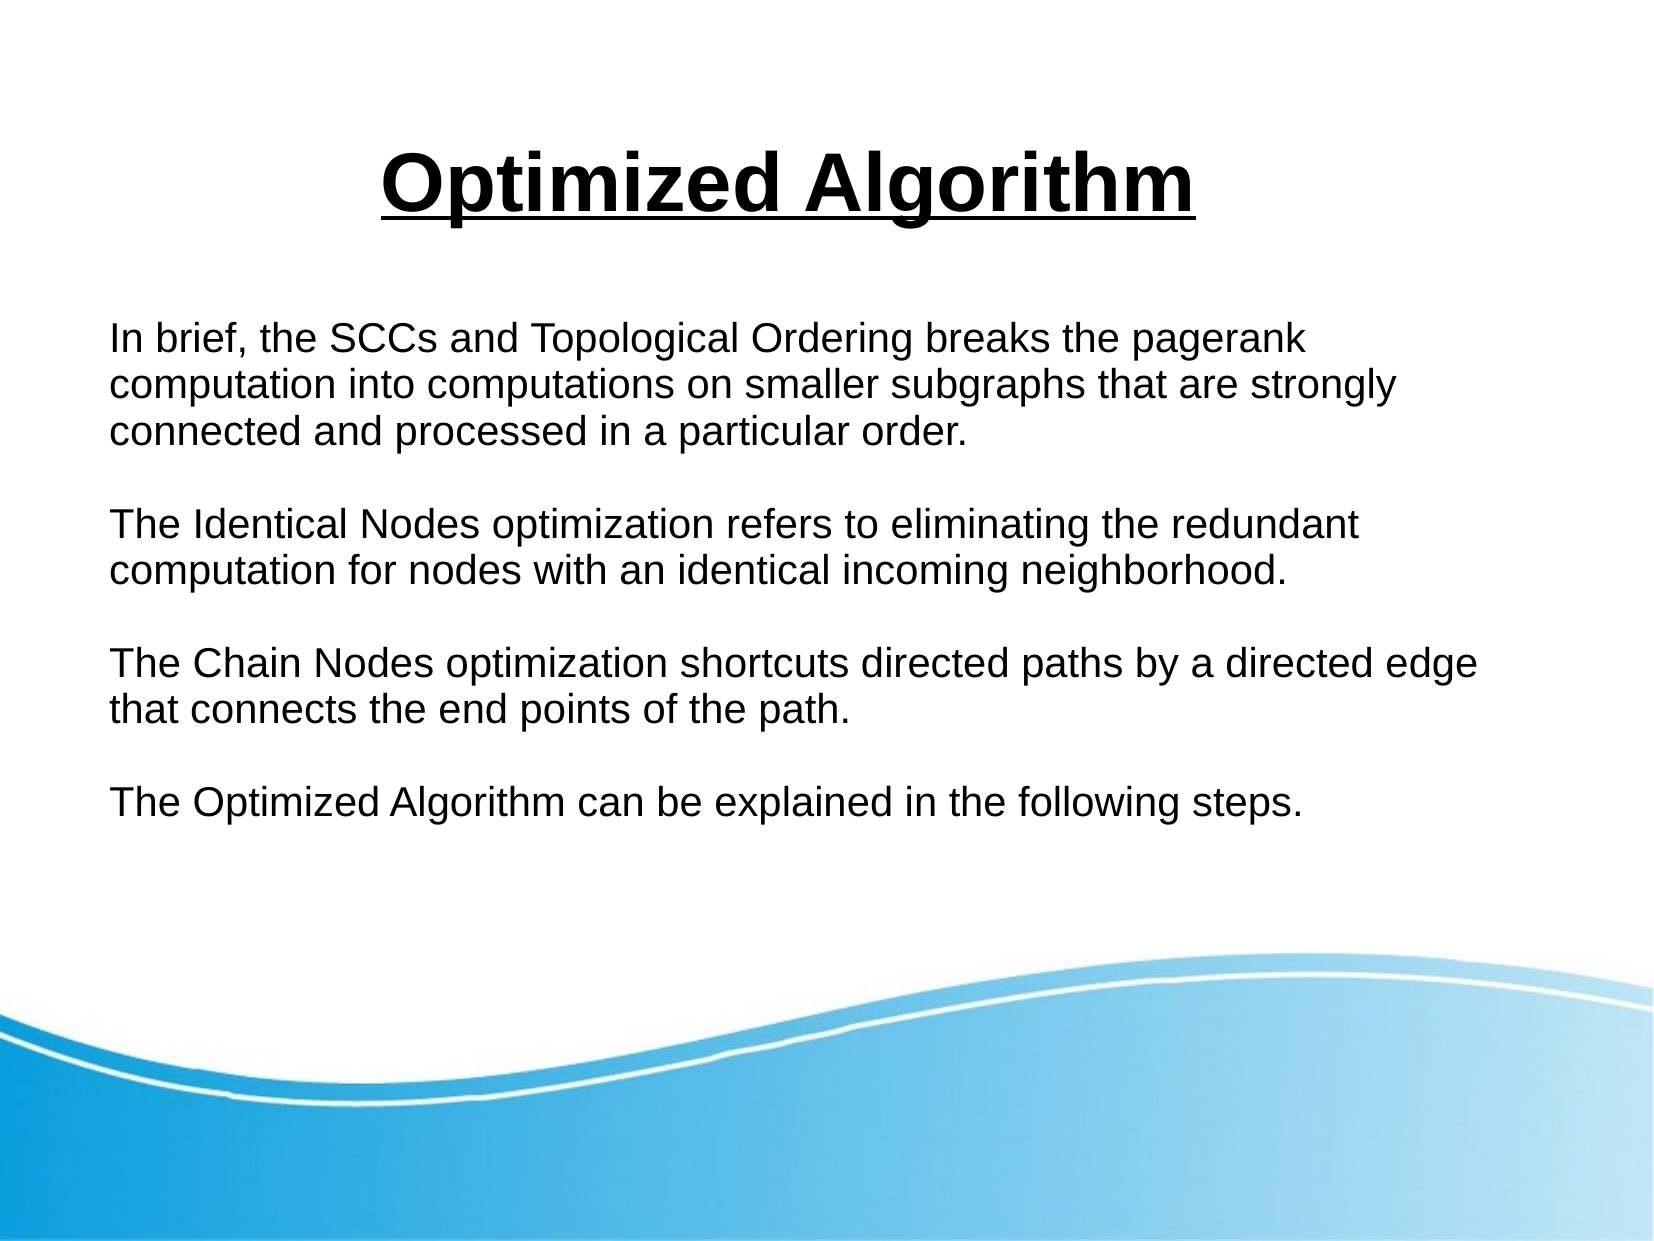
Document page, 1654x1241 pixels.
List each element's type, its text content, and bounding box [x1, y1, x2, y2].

text_box Optimized Algorithm [366, 128, 1300, 307]
picture [0, 952, 1654, 1241]
text_box In brief, the SCCs and Topological Ordering breaks the pagerank computation into computations on smaller subgraphs that are strongly connected and processed in a particular order. The Identical Nodes optimization refers to eliminating the redundant computation for nodes with an identical incoming neighborhood. The Chain Nodes optimization shortcuts directed paths by a directed edge that connects the end points of the path. The Optimized Algorithm can be explained in the following steps. [94, 307, 1536, 1020]
